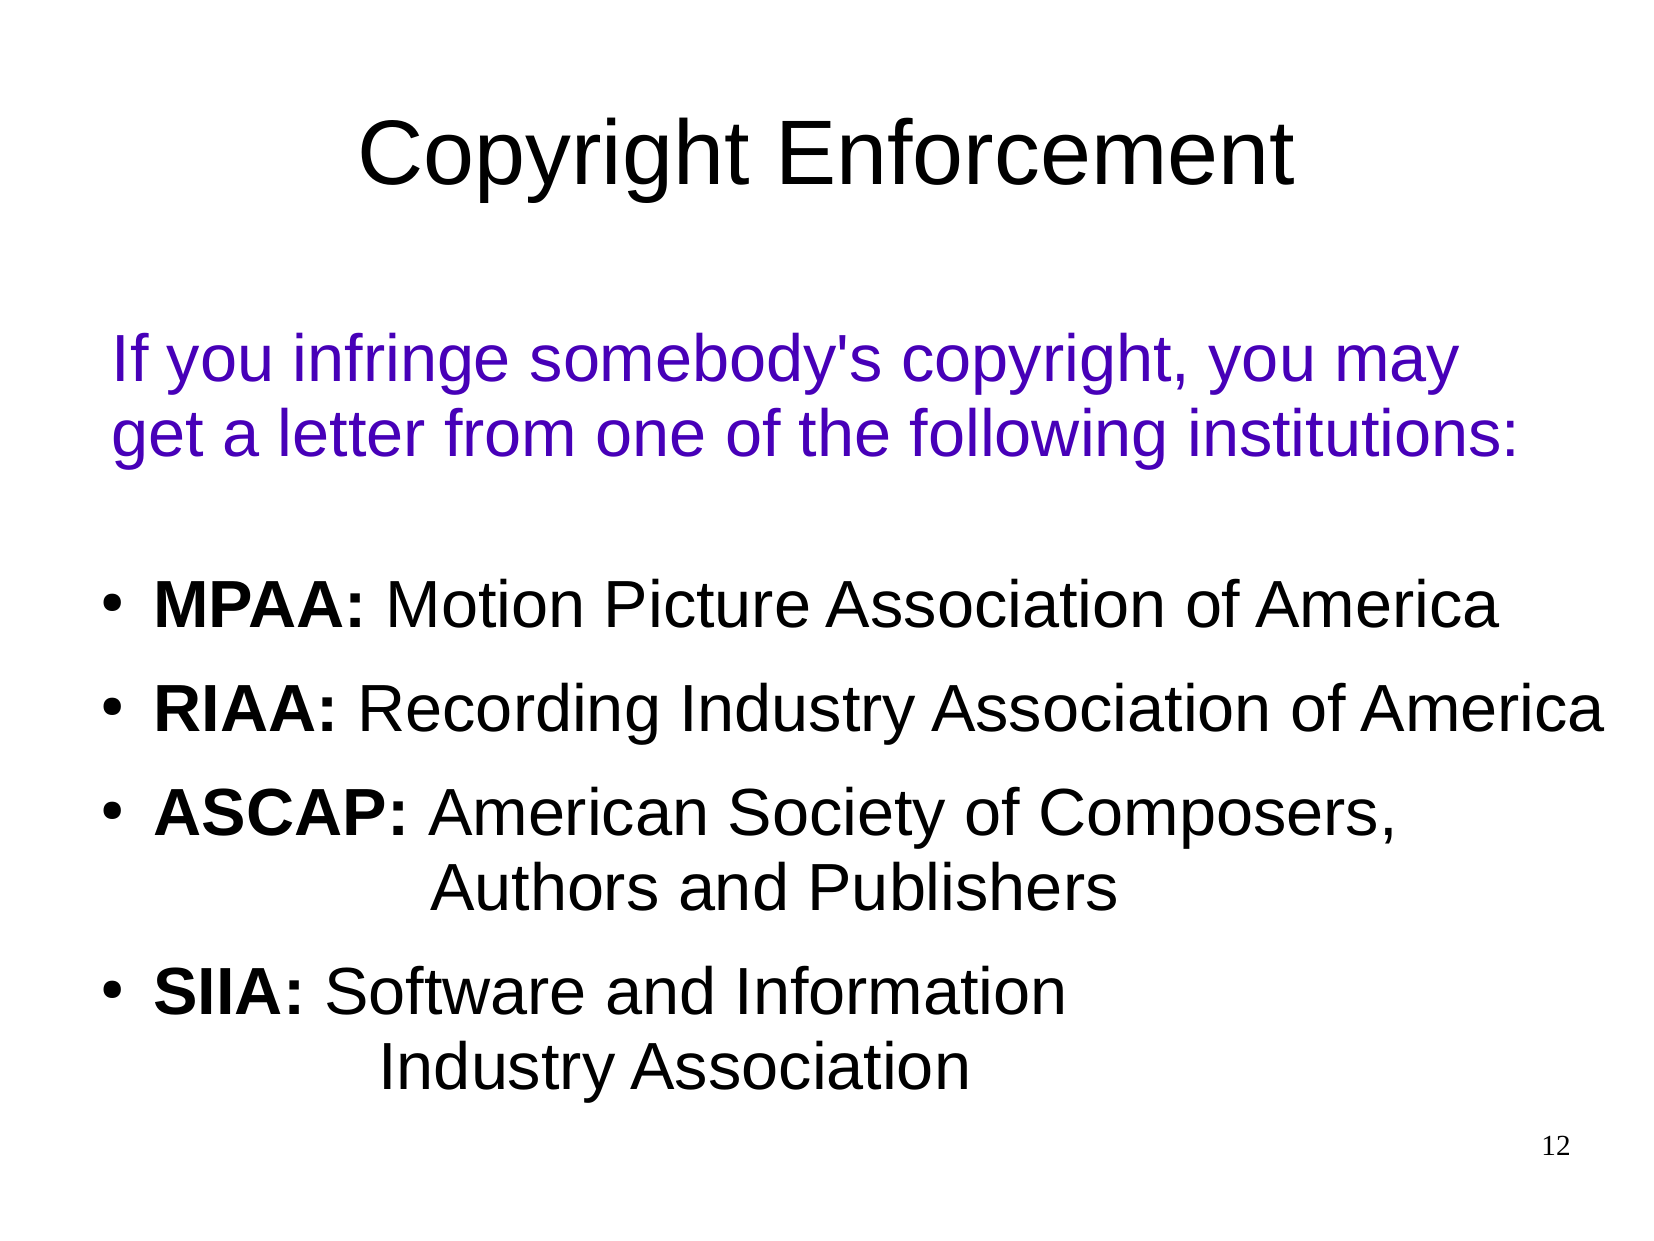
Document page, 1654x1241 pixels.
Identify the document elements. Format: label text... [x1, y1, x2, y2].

text_box If you infringe somebody's copyright, you may get a letter from one of the following institutions: [96, 313, 1560, 478]
title Copyright Enforcement [82, 49, 1571, 257]
list MPAA: Motion Picture Association of America RIAA: Recording Industry Association of America ASCAP: American Society of Composers, Authors and Publishers SIIA: Software and Information Industry Association [82, 566, 1613, 1104]
